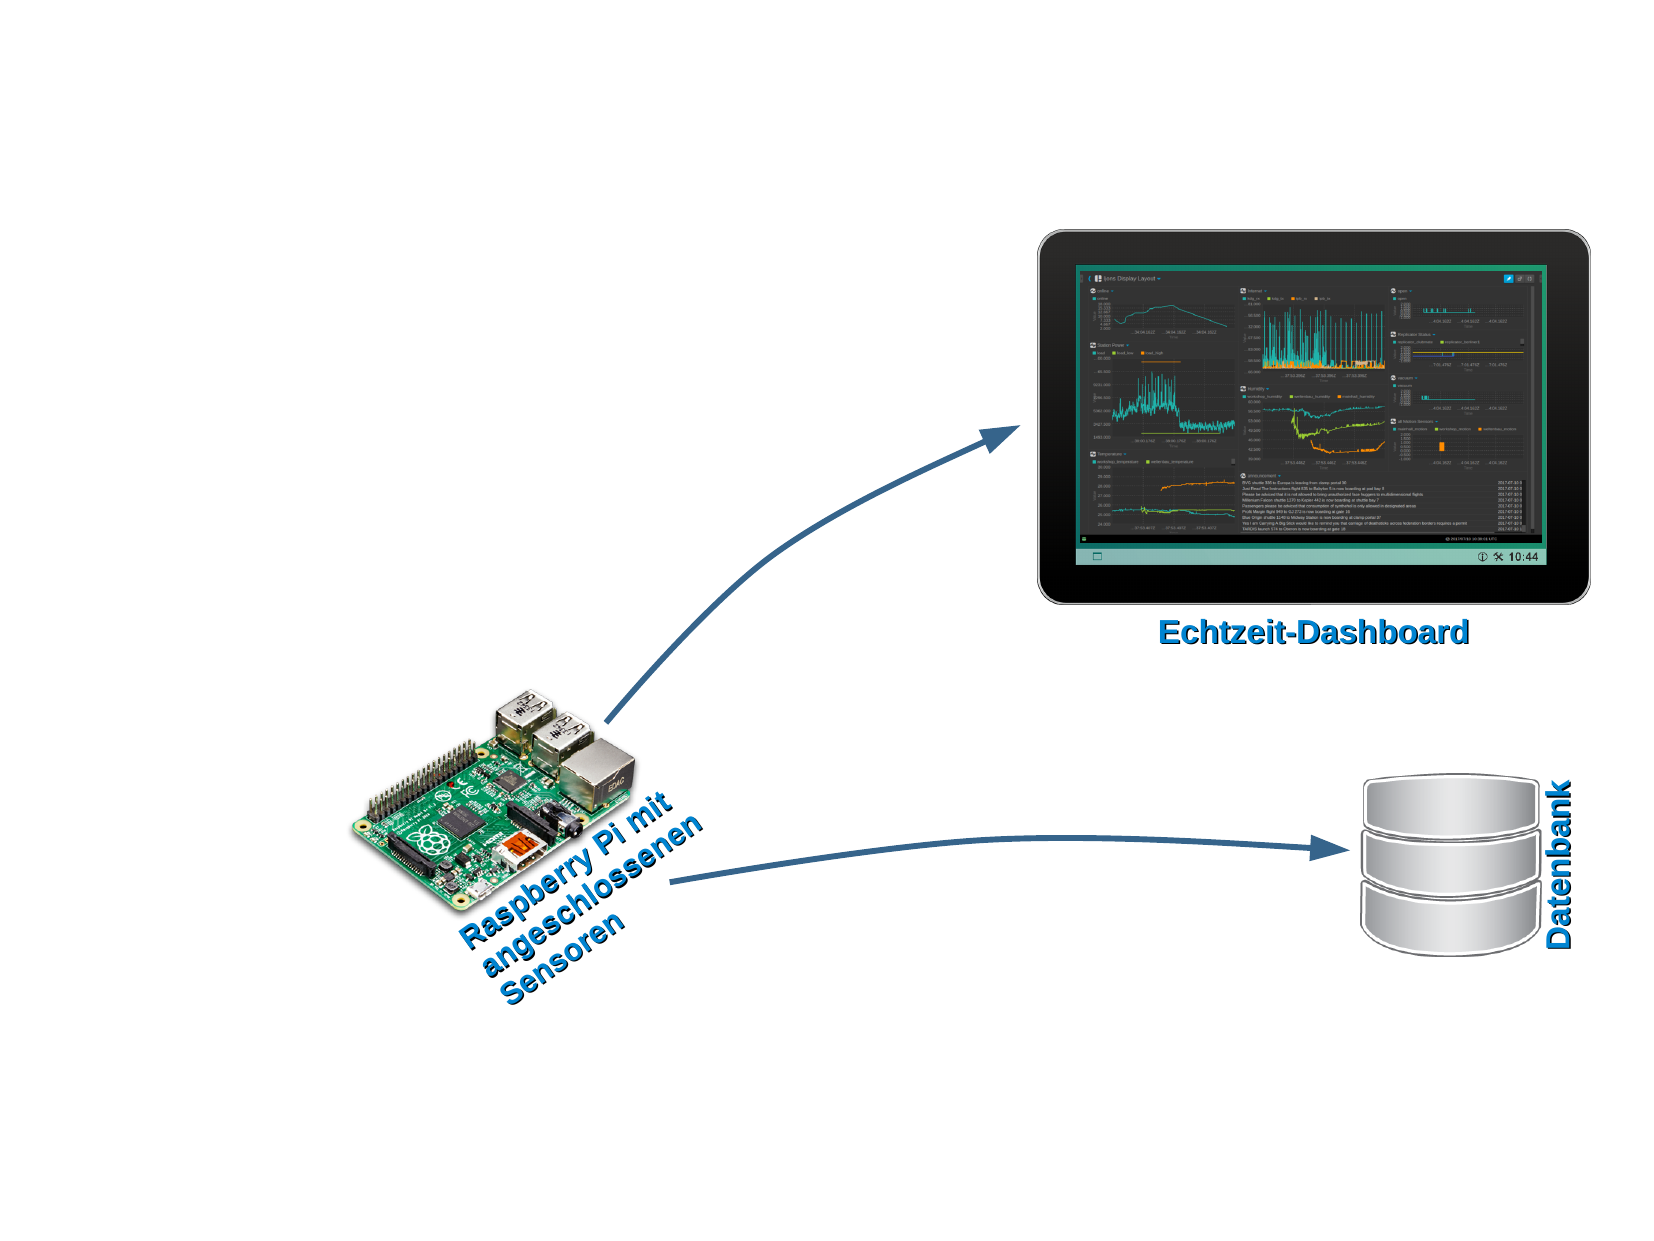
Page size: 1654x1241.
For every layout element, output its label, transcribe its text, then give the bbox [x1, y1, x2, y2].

text_box Raspberry Pi mit angeschlossenen Sensoren [436, 751, 783, 1063]
picture [1037, 229, 1591, 605]
picture [1360, 773, 1532, 957]
picture [340, 668, 645, 946]
text_box Datenbank [1532, 765, 1584, 965]
text_box Echtzeit-Dashboard [1143, 606, 1485, 658]
